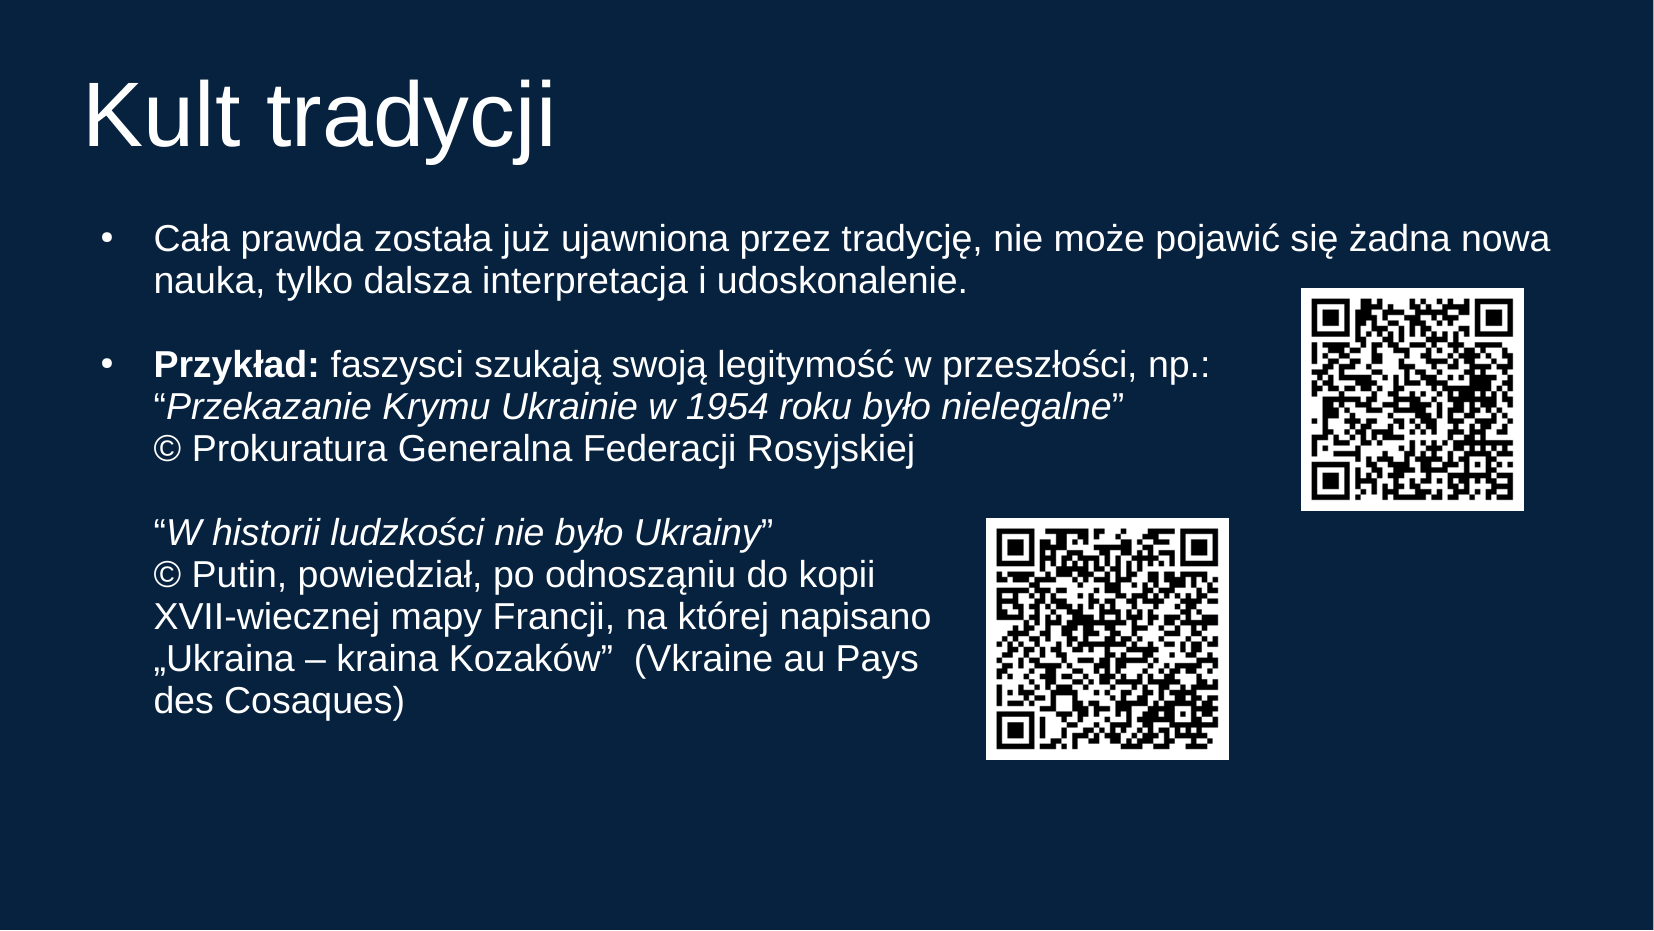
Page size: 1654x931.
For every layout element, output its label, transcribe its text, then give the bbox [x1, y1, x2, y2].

list Cała prawda została już ujawniona przez tradycję, nie może pojawić się żadna nowa nauka, tylko dalsza interpretacja i udoskonalenie. Przykład: faszysci szukają swoją legitymość w przeszłości, np.: “Przekazanie Krymu Ukrainie w 1954 roku było nielegalne” © Prokuratura Generalna Federacji Rosyjskiej “W historii ludzkości nie było Ukrainy” © Putin, powiedział, po odnosząniu do kopii XVII-wiecznej mapy Francji, na której napisano „Ukraina – kraina Kozaków” (Vkraine au Pays des Cosaques) [82, 217, 1571, 871]
picture [1301, 288, 1524, 511]
title Kult tradycji [82, 37, 1571, 193]
picture [986, 518, 1229, 760]
